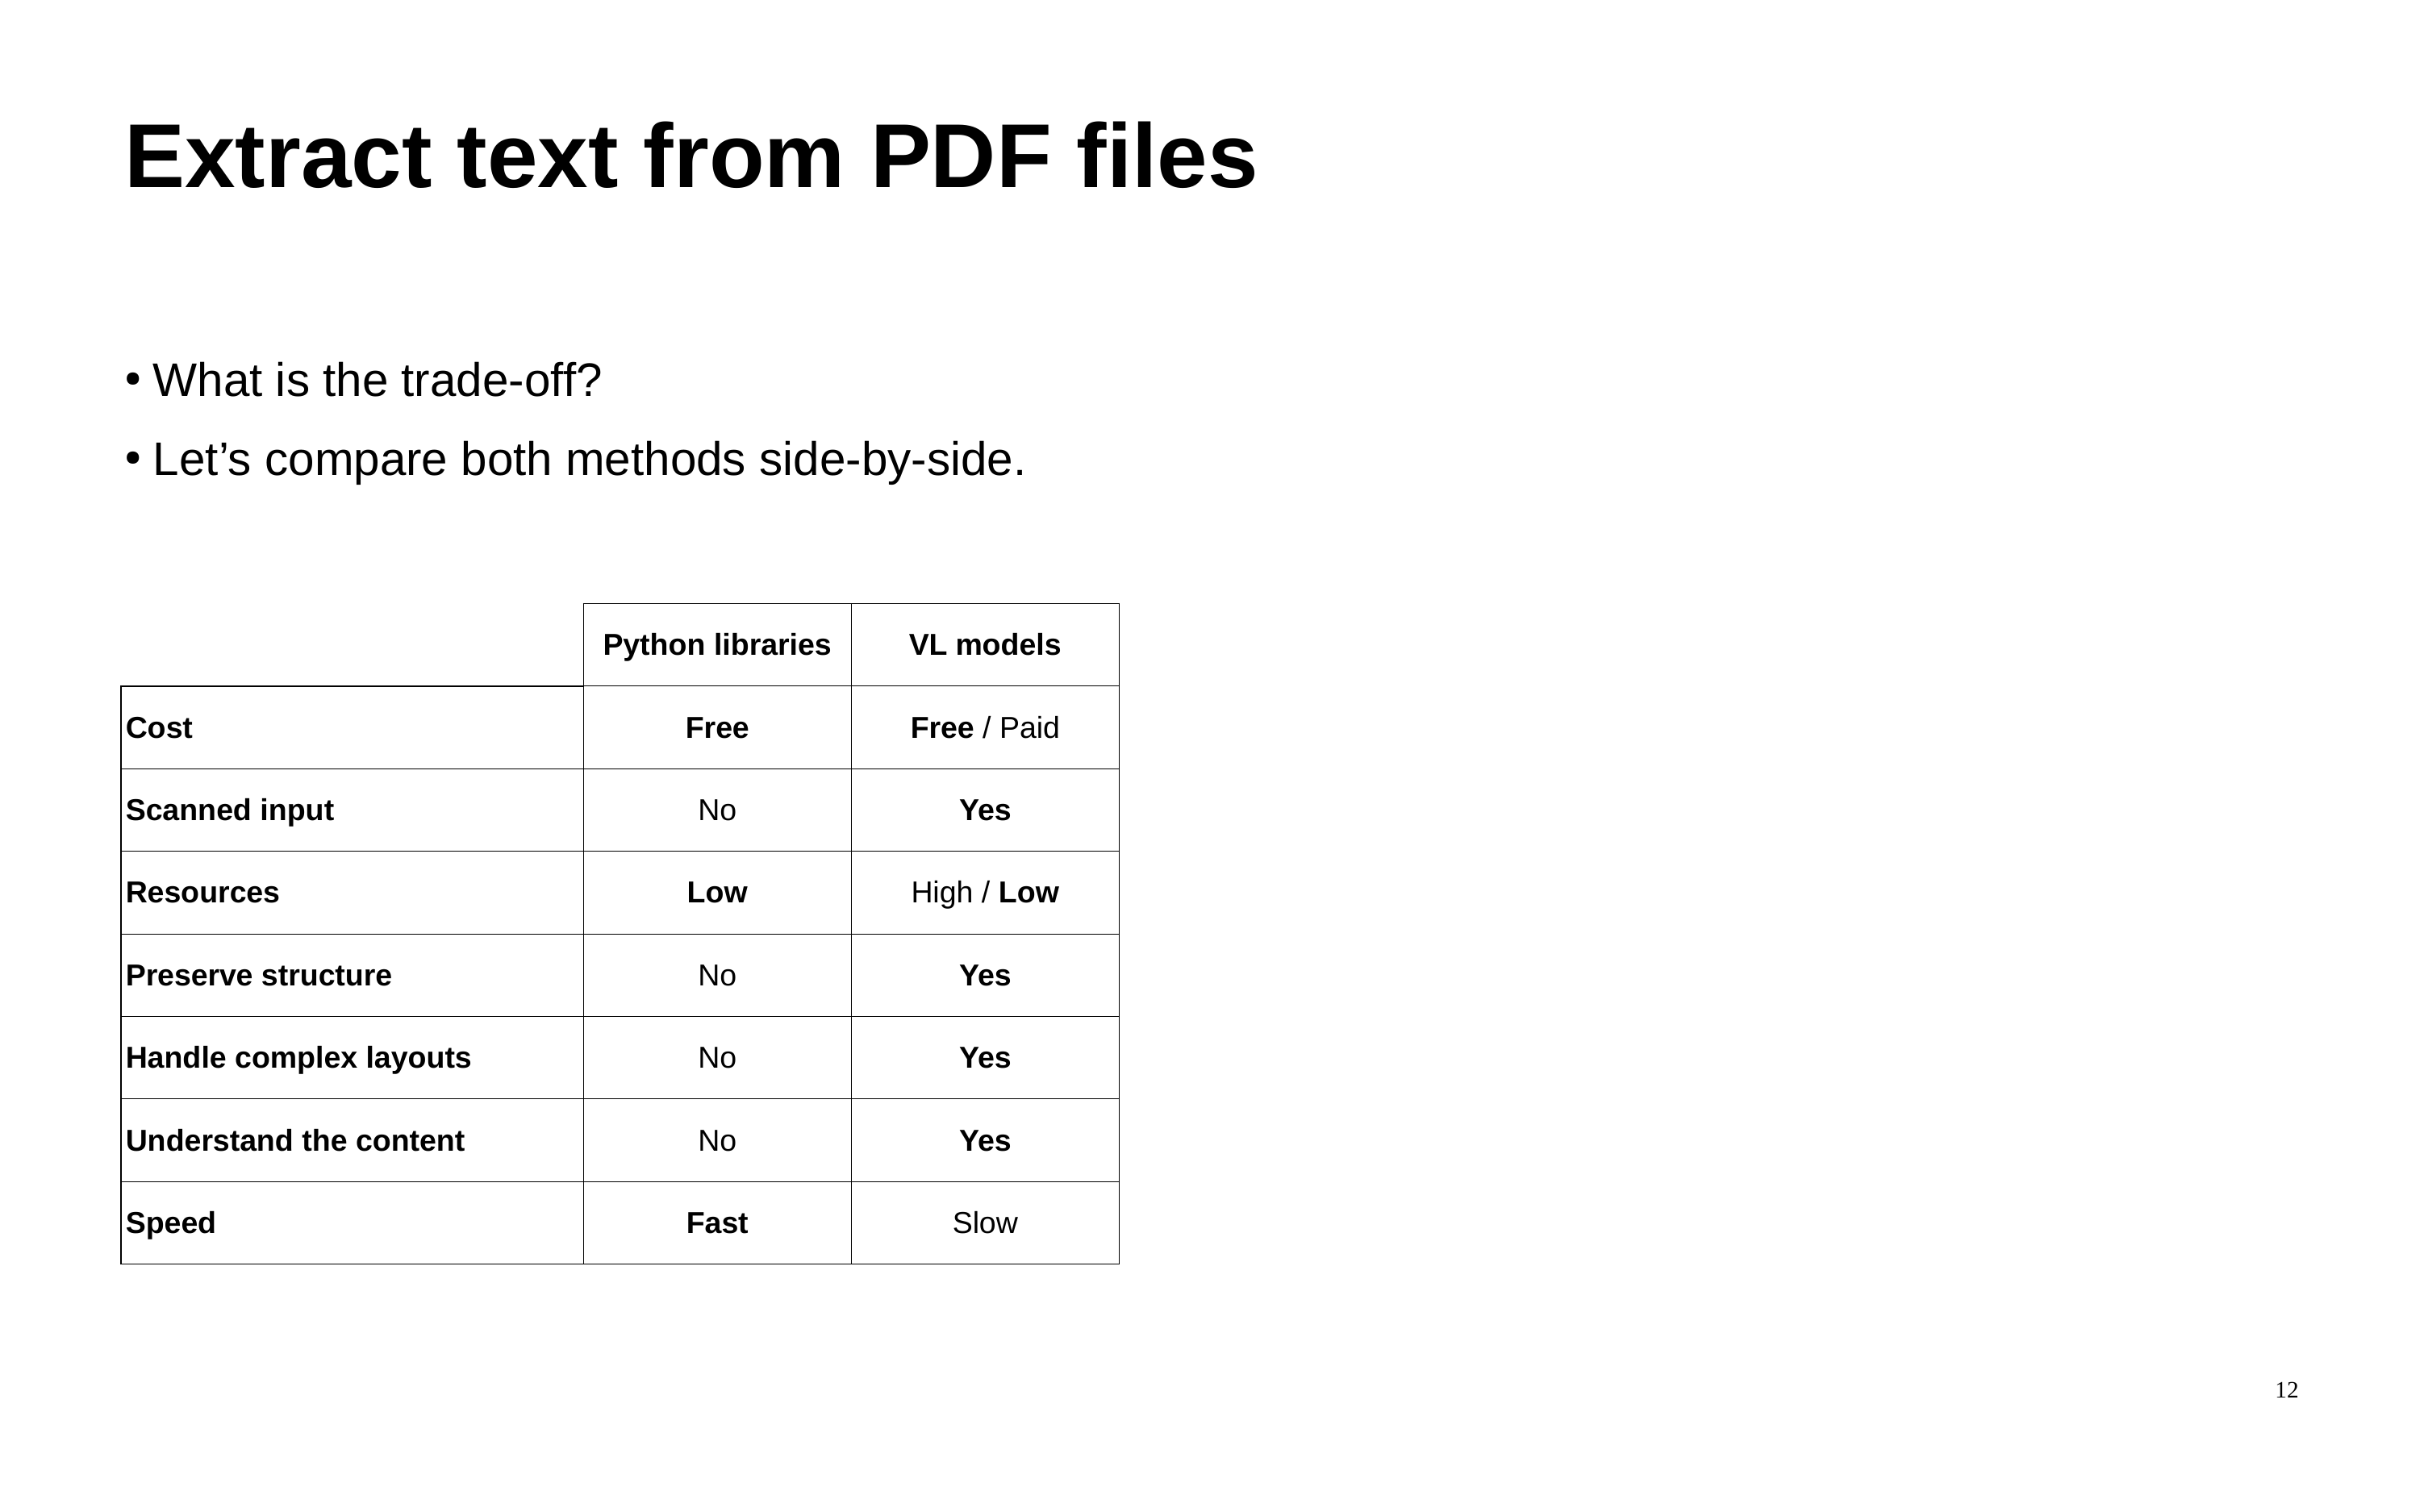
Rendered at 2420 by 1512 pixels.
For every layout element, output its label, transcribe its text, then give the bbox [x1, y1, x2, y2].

table_cell Handle complex layouts [122, 1017, 583, 1098]
text_box What is the trade-off? Let’s compare both methods side-by-side. [112, 322, 2118, 491]
table_cell Fast [584, 1182, 851, 1264]
table_cell Yes [852, 1099, 1119, 1181]
table_cell Free [584, 686, 851, 768]
table_cell Yes [852, 1017, 1119, 1098]
table_cell Low [584, 852, 851, 934]
table_header VL models [852, 604, 1119, 685]
table_cell Preserve structure [122, 935, 583, 1016]
table_cell Yes [852, 935, 1119, 1016]
table_cell Yes [852, 769, 1119, 851]
table_cell No [584, 1017, 851, 1098]
table_cell Free / Paid [852, 686, 1119, 768]
table_cell No [584, 935, 851, 1016]
text_box Extract text from PDF files [112, 61, 2173, 251]
table_cell No [584, 1099, 851, 1181]
table_cell No [584, 769, 851, 851]
table_cell Slow [852, 1182, 1119, 1264]
table_header Python libraries [584, 604, 851, 685]
table_cell Resources [122, 852, 583, 934]
table_cell Speed [122, 1182, 583, 1264]
table_cell Scanned input [122, 769, 583, 851]
table_cell Cost [122, 687, 583, 768]
table_cell Understand the content [122, 1099, 583, 1181]
table_cell High / Low [852, 852, 1119, 934]
table_header [121, 604, 583, 685]
